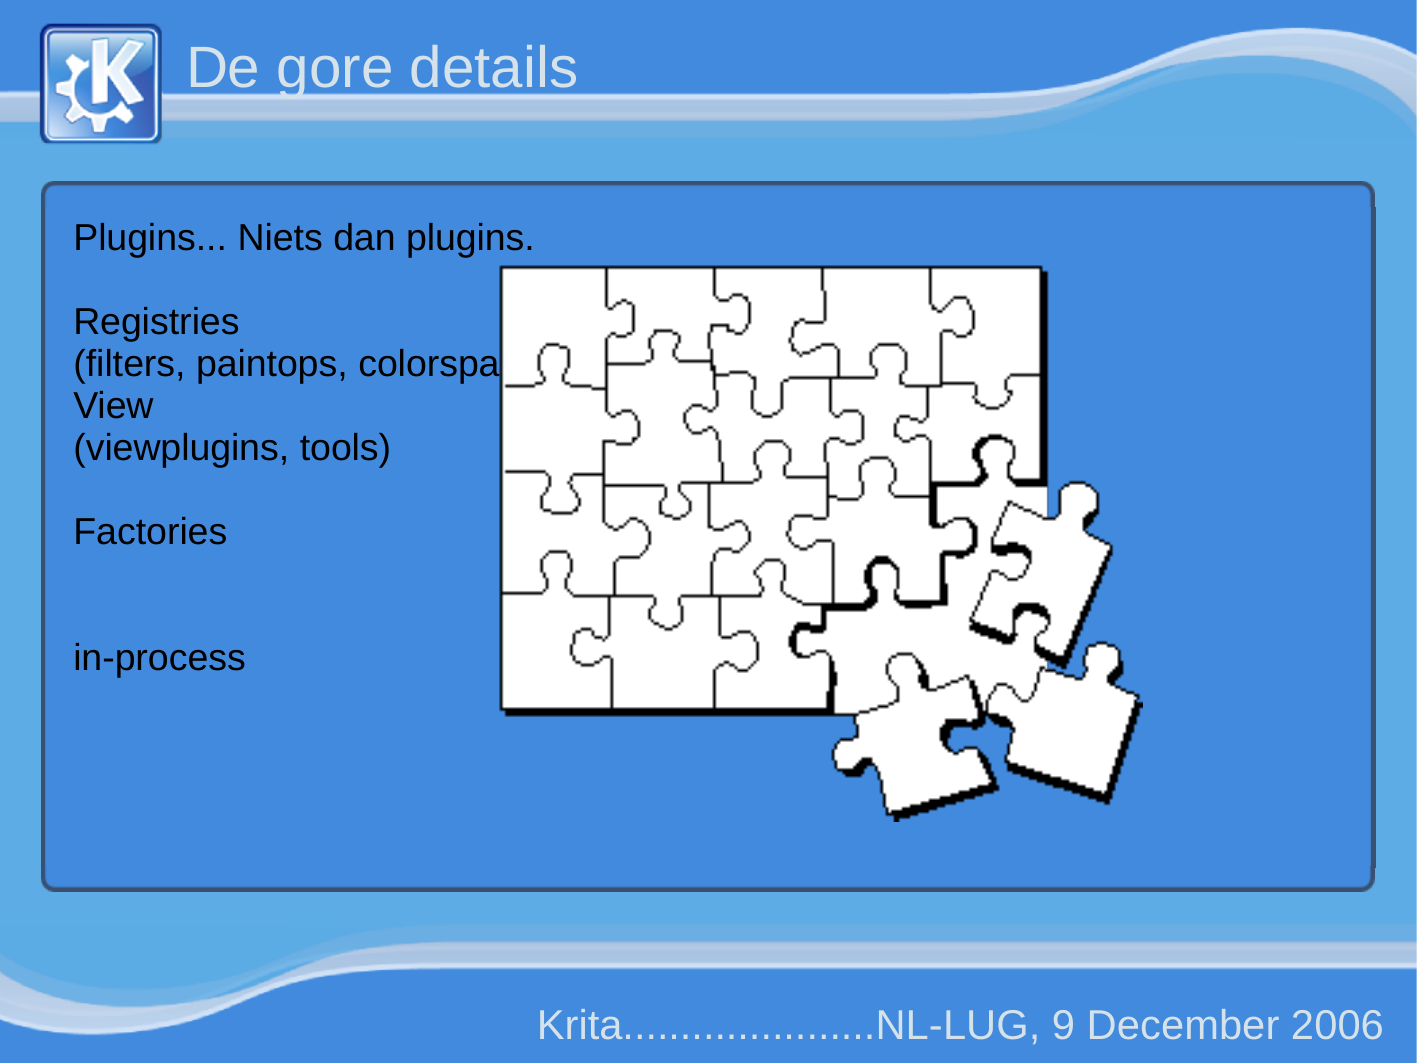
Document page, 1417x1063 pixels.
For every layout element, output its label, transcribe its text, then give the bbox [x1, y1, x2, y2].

text_box Plugins... Niets dan plugins. Registries (filters, paintops, colorspaces) View (viewplugins, tools) Factories in-process [58, 209, 1360, 896]
picture [0, 0, 1417, 1063]
text_box De gore details [171, 27, 1048, 105]
